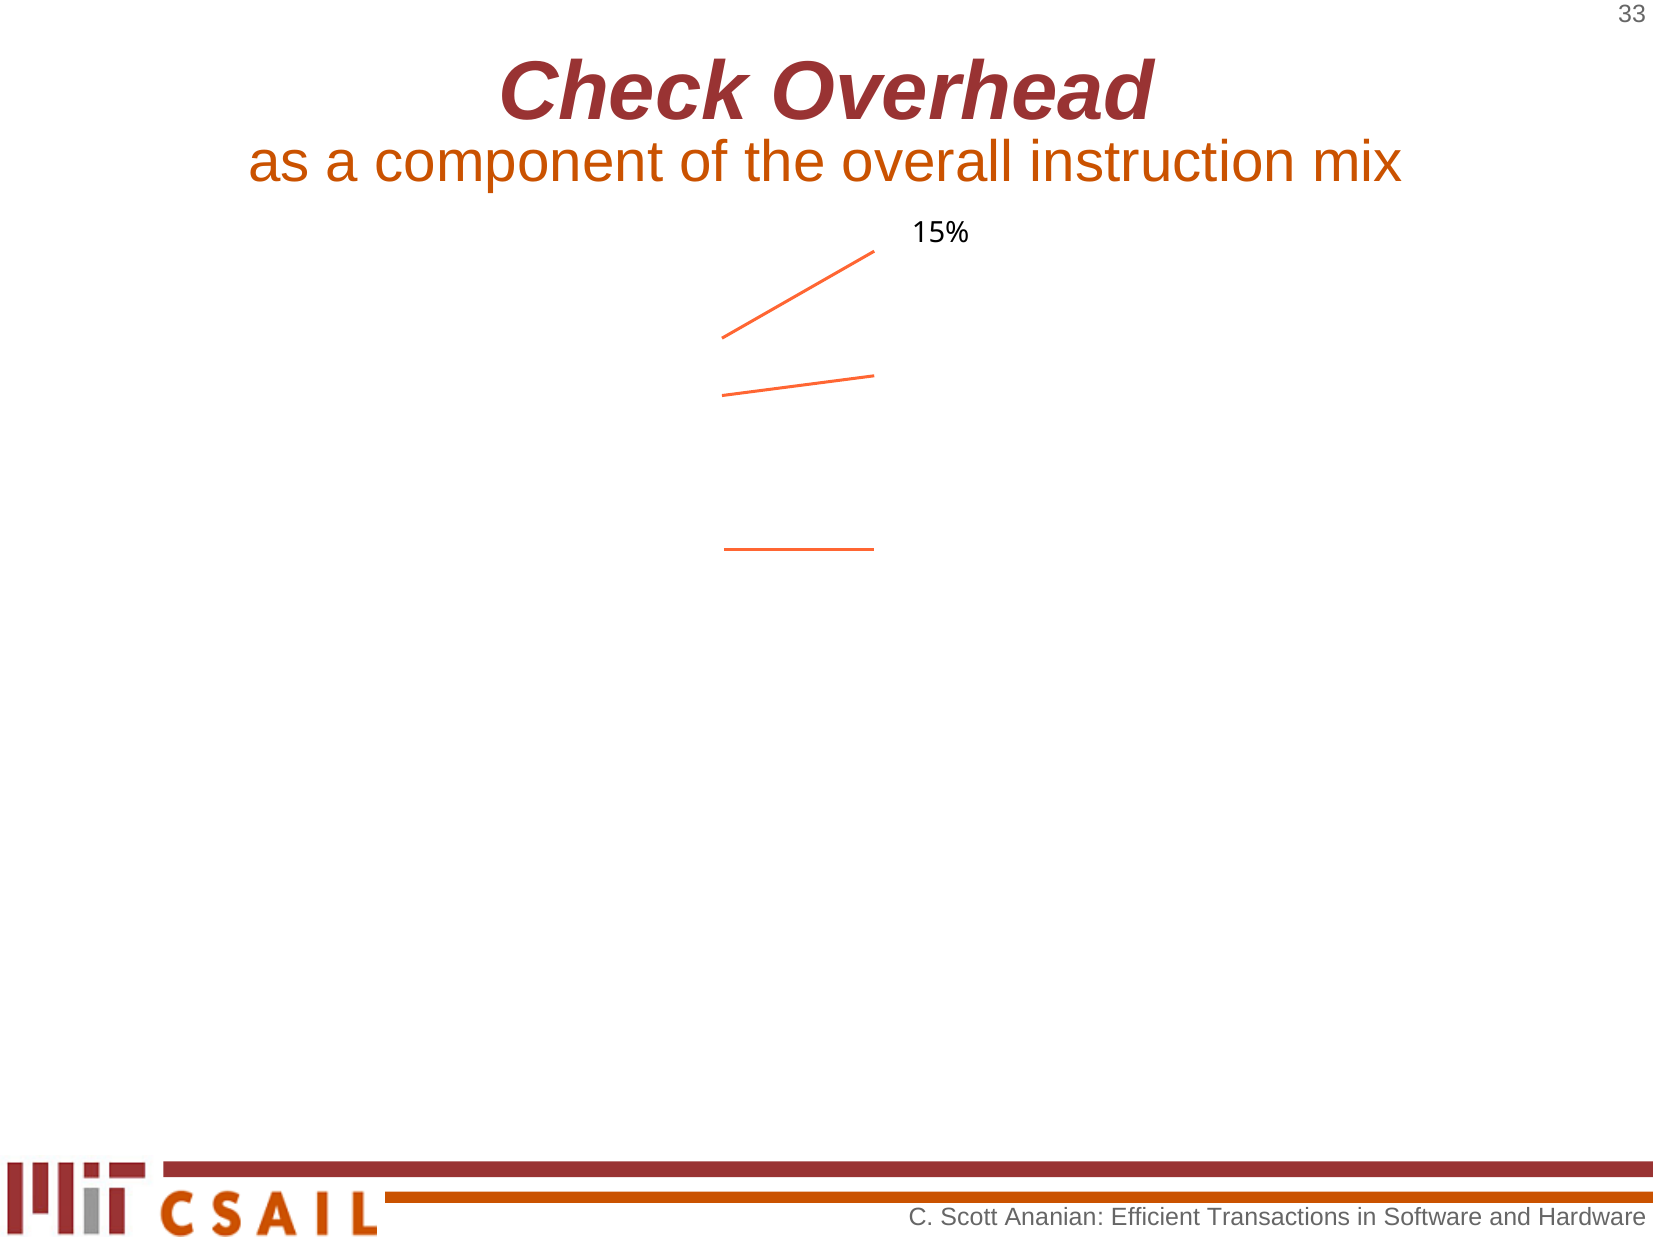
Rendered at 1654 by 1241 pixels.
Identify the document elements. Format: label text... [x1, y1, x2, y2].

text_box 15% [911, 211, 993, 261]
picture [0, 1155, 377, 1237]
picture [289, 206, 1364, 980]
text_box as a component of the overall instruction mix [248, 128, 1405, 194]
title Check Overhead [52, 28, 1601, 153]
